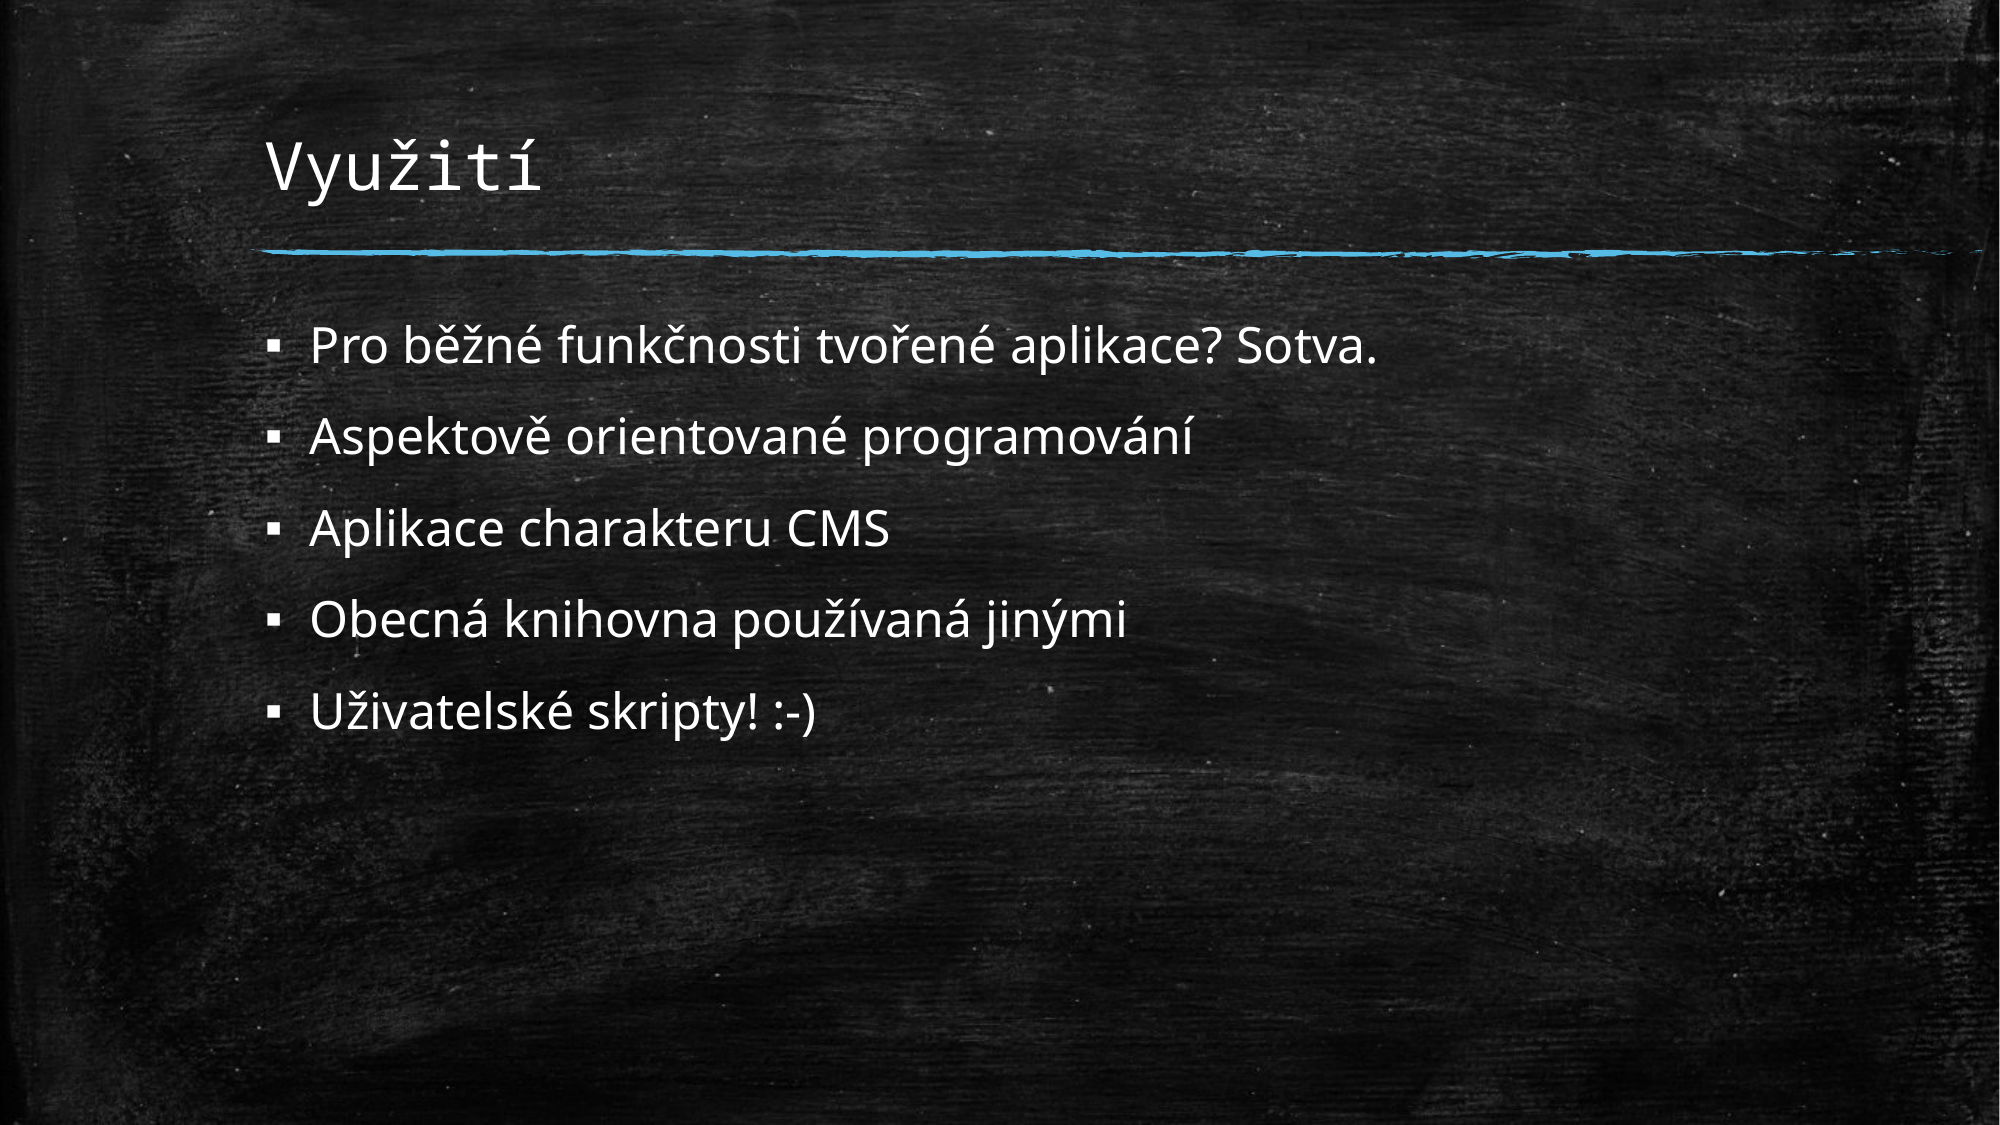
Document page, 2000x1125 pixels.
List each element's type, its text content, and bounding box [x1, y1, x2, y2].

picture [0, 0, 2000, 1125]
title Využití [249, 45, 1750, 213]
list Pro běžné funkčnosti tvořené aplikace? Sotva. Aspektově orientované programování Aplikace charakteru CMS Obecná knihovna používaná jinými Uživatelské skripty! :-) [249, 312, 1750, 1013]
